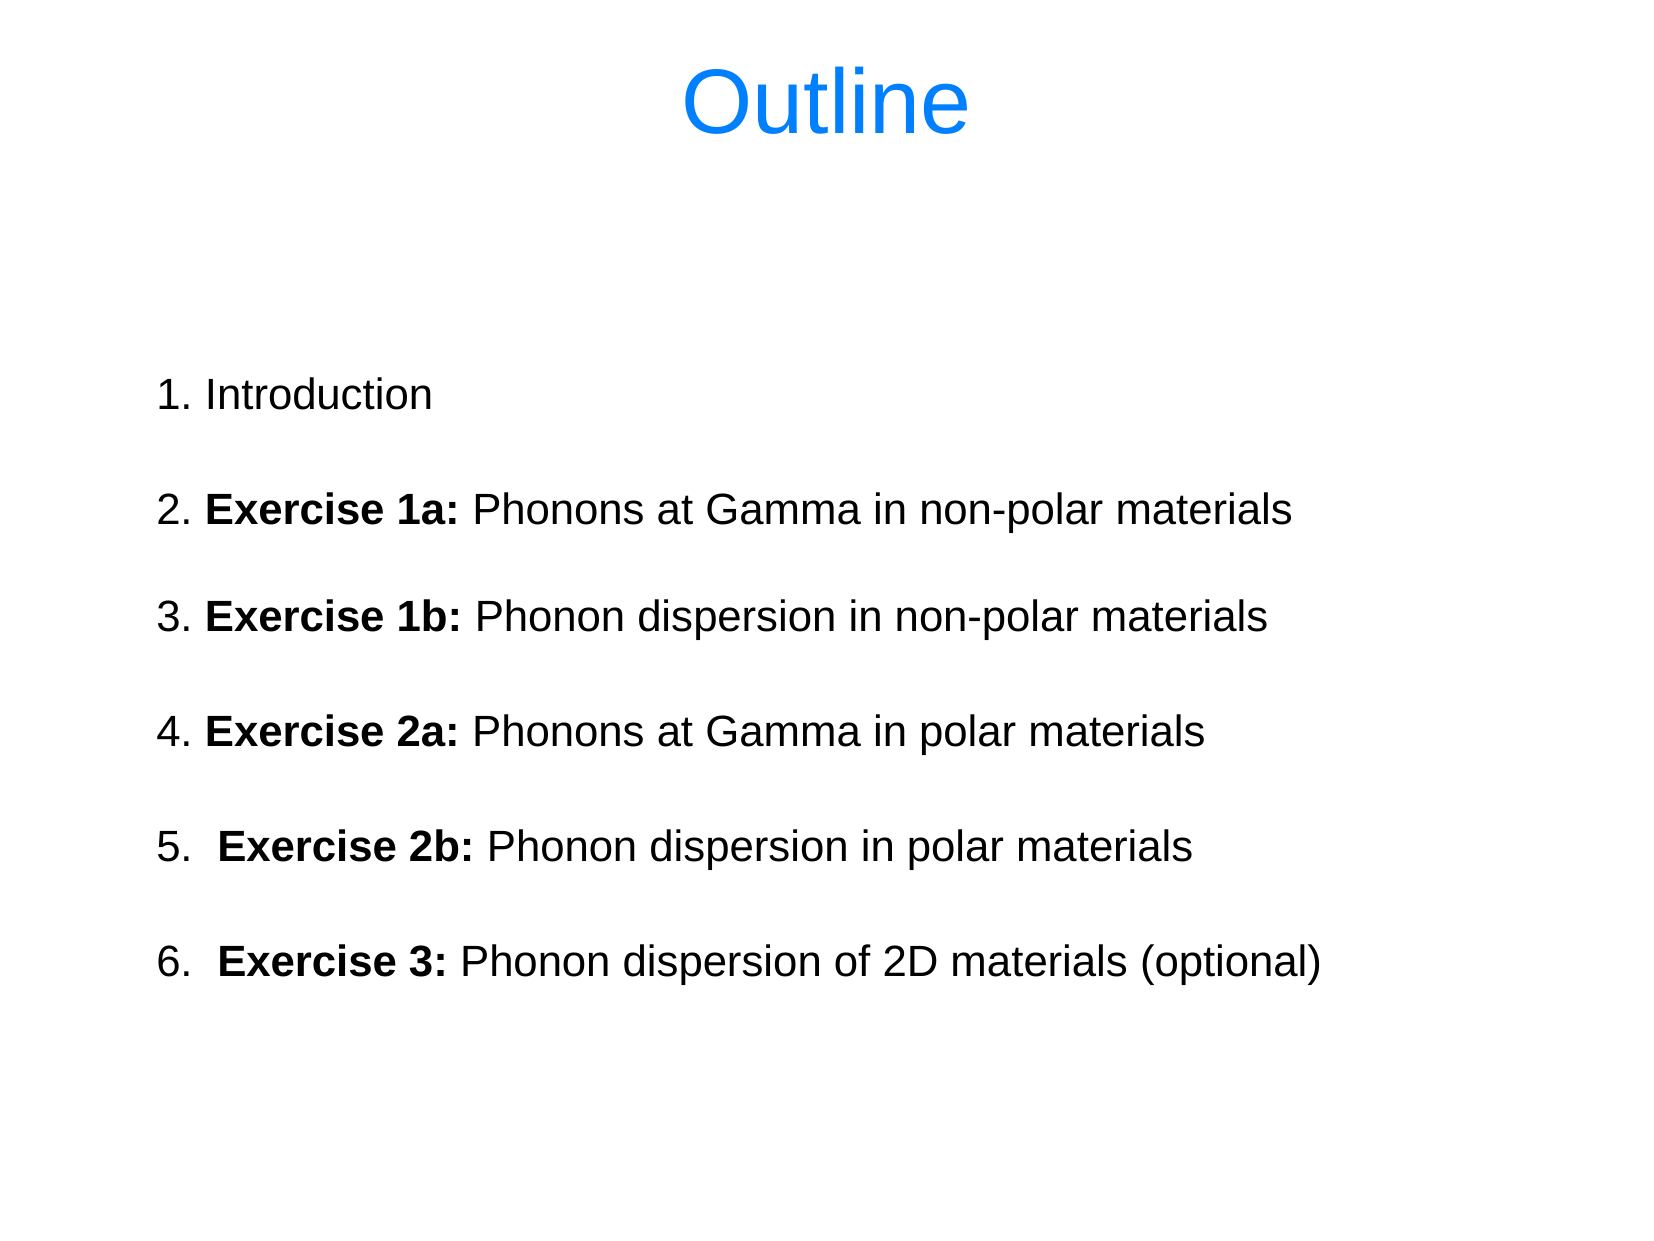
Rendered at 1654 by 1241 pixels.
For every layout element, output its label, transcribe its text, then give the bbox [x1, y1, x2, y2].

title Outline [82, 49, 1571, 257]
list 1. Introduction 2. Exercise 1a: Phonons at Gamma in non-polar materials 3. Exercise 1b: Phonon dispersion in non-polar materials 4. Exercise 2a: Phonons at Gamma in polar materials 5. Exercise 2b: Phonon dispersion in polar materials 6. Exercise 3: Phonon dispersion of 2D materials (optional) [135, 370, 1516, 991]
